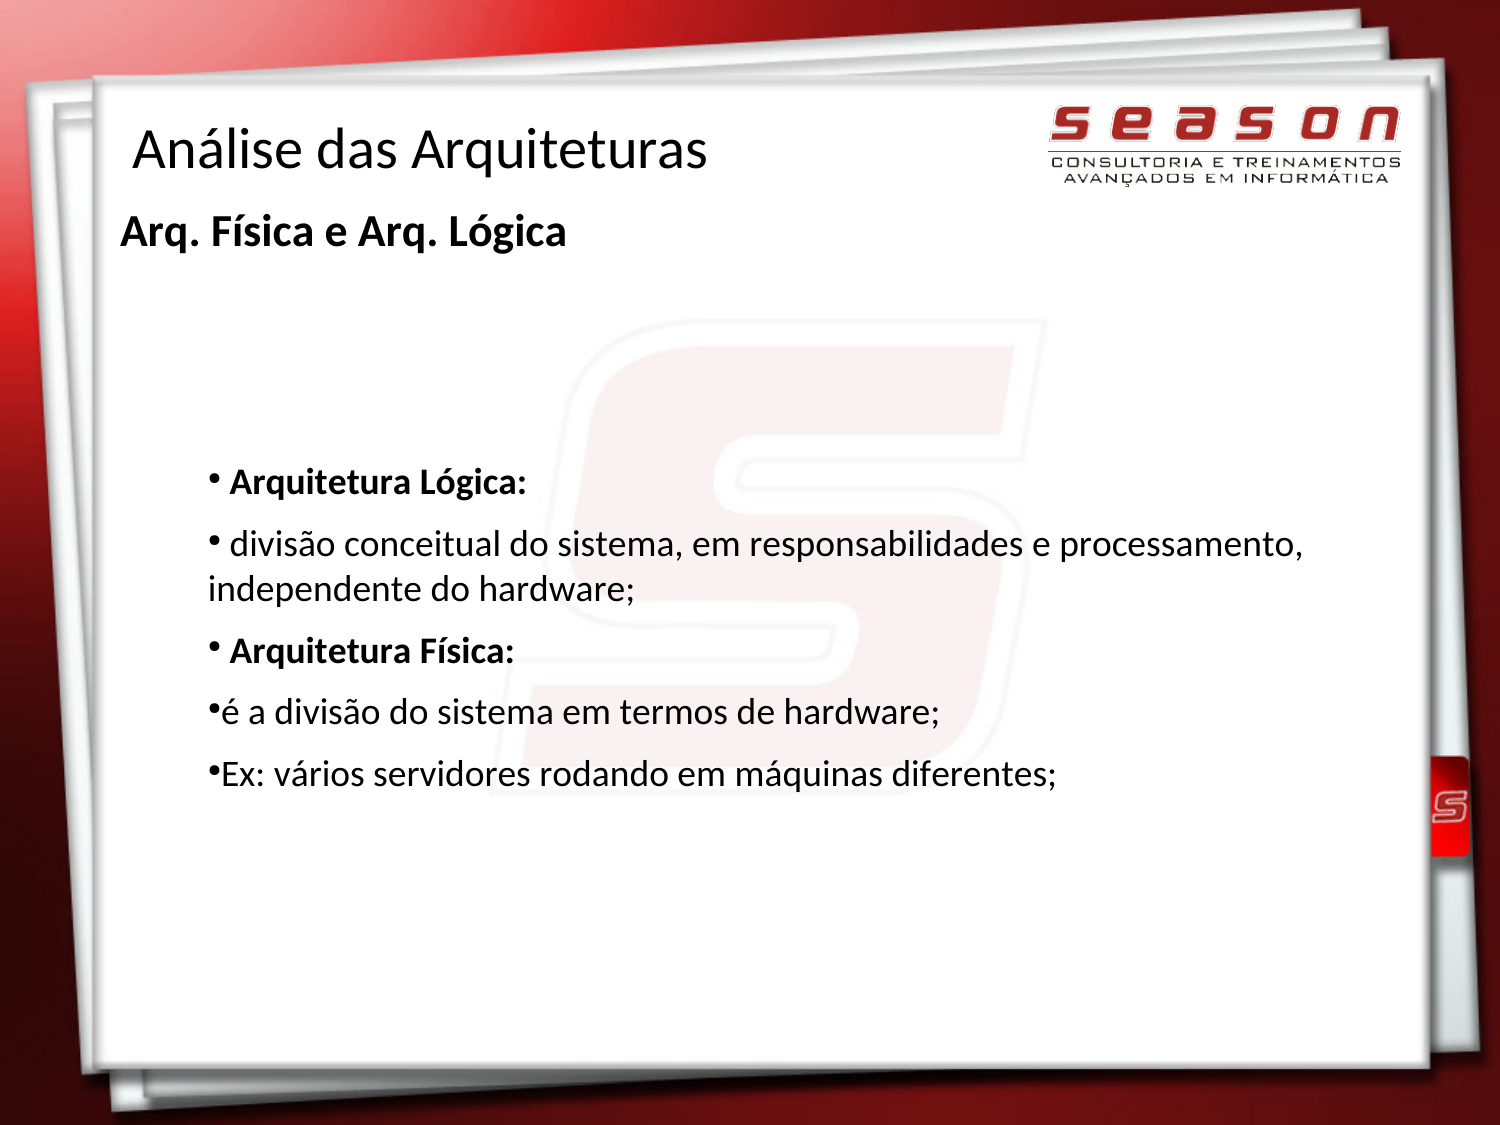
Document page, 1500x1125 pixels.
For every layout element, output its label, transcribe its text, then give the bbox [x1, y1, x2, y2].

text_box Arquitetura Lógica: divisão conceitual do sistema, em responsabilidades e processamento, independente do hardware; Arquitetura Física: é a divisão do sistema em termos de hardware; Ex: vários servidores rodando em máquinas diferentes; [207, 357, 1328, 894]
title Análise das Arquiteturas [118, 33, 1394, 257]
text_box Arq. Física e Arq. Lógica [119, 200, 1240, 256]
picture [0, 0, 1500, 1125]
